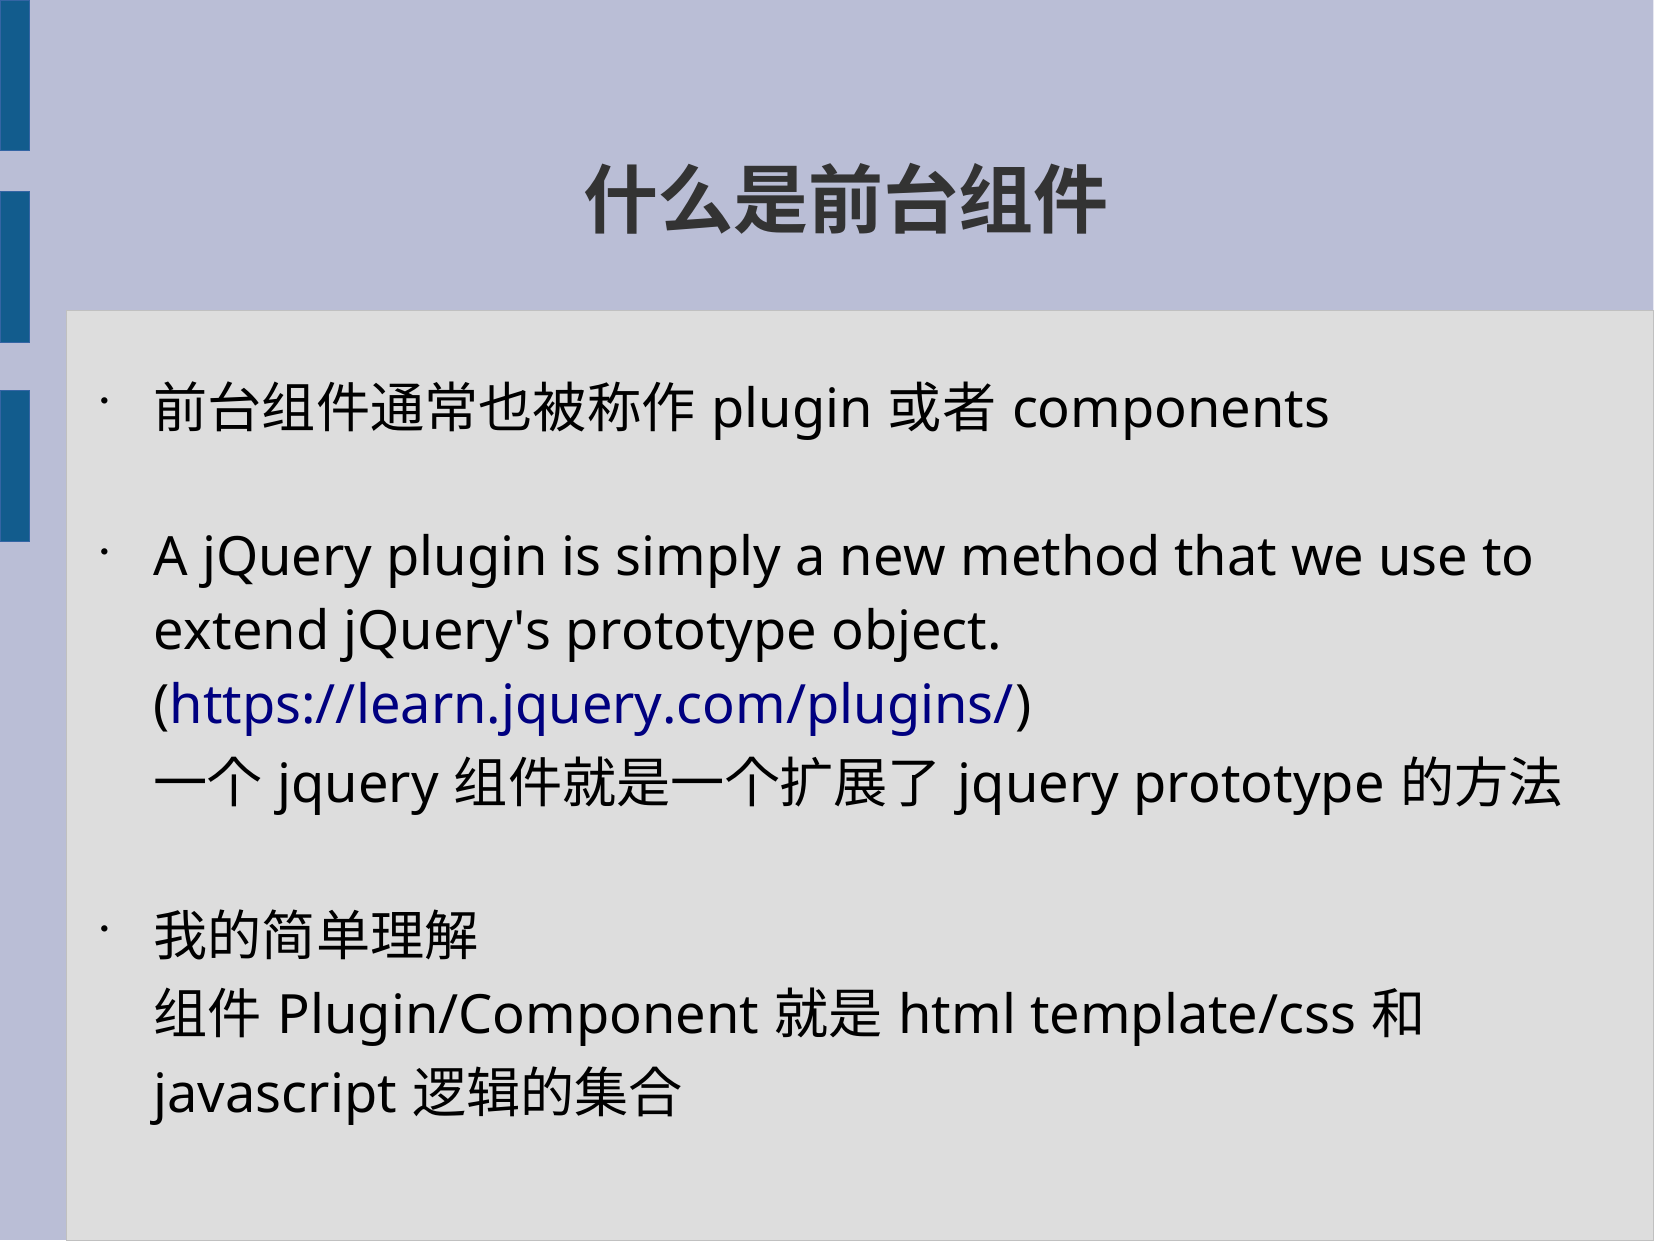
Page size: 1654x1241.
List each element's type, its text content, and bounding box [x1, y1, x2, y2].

title 什么是前台组件 [121, 91, 1534, 290]
list 前台组件通常也被称作plugin或者components A jQuery plugin is simply a new method that we use to extend jQuery's prototype object. (https://learn.jquery.com/plugins/) 一个jquery组件就是一个扩展了jquery prototype的方法 我的简单理解 组件Plugin/Component就是html template/css和javascript逻辑的集合 [82, 290, 1565, 1241]
